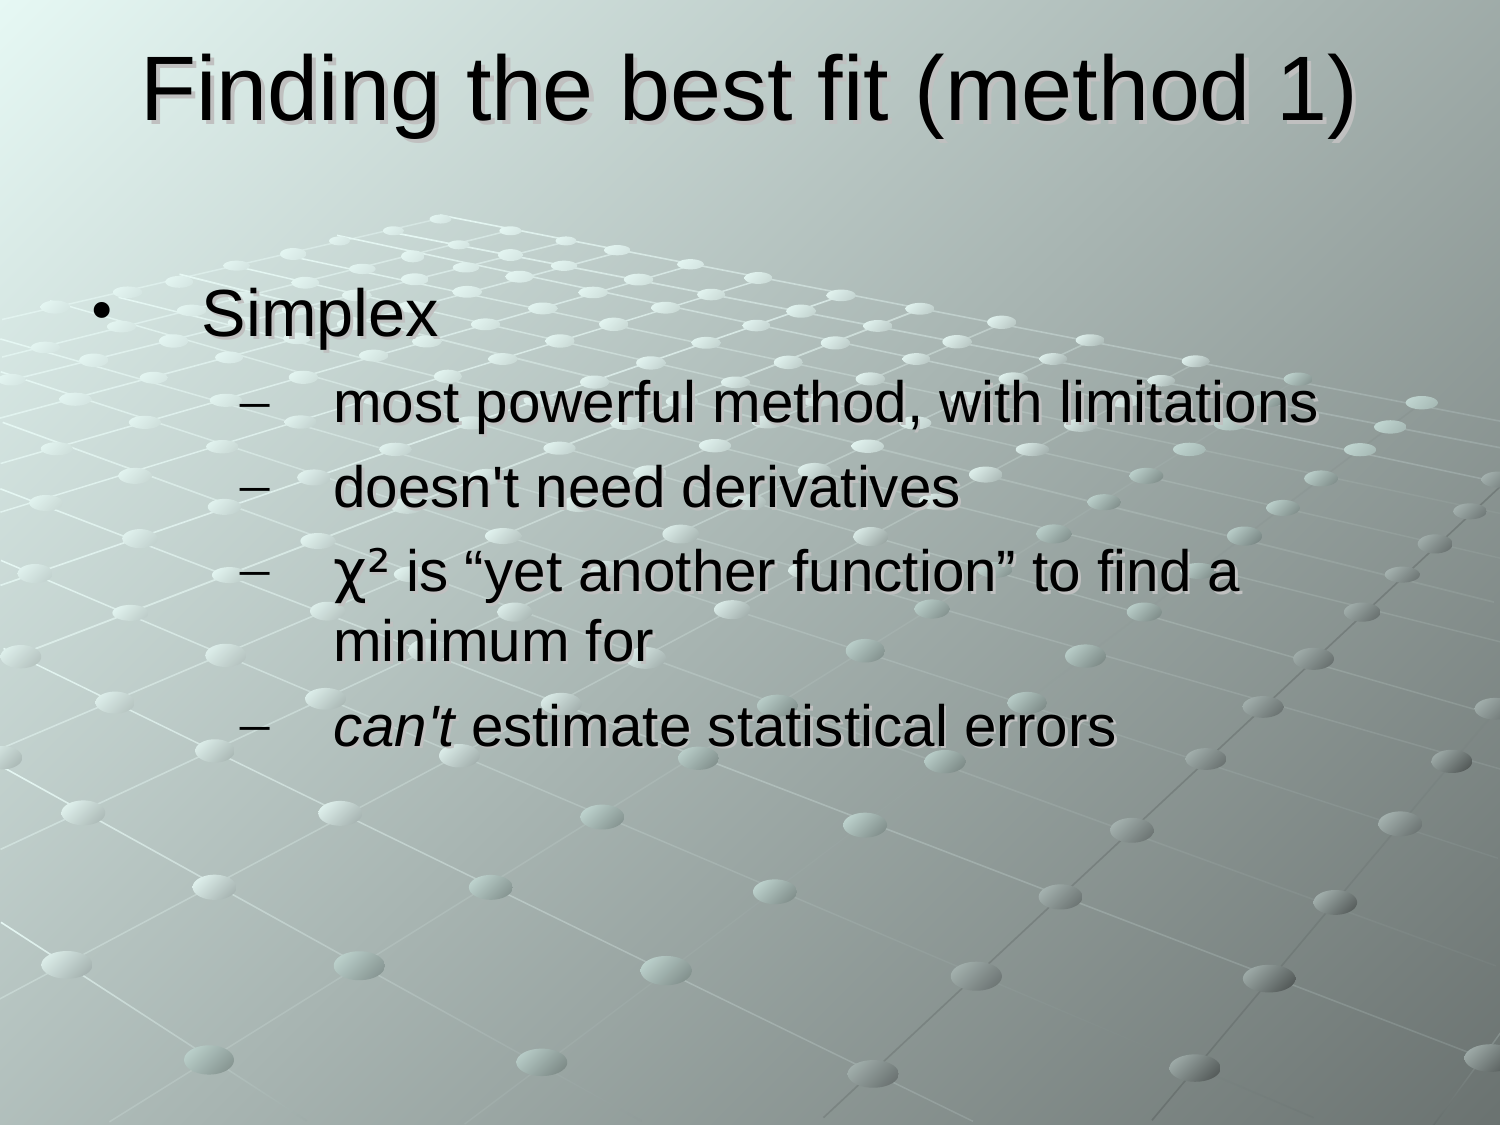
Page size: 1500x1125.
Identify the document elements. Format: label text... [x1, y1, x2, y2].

list Simplex most powerful method, with limitations doesn't need derivatives χ² is “yet another function” to find a minimum for can't estimate statistical errors [75, 262, 1425, 1005]
title Finding the best fit (method 1) [75, 44, 1425, 233]
